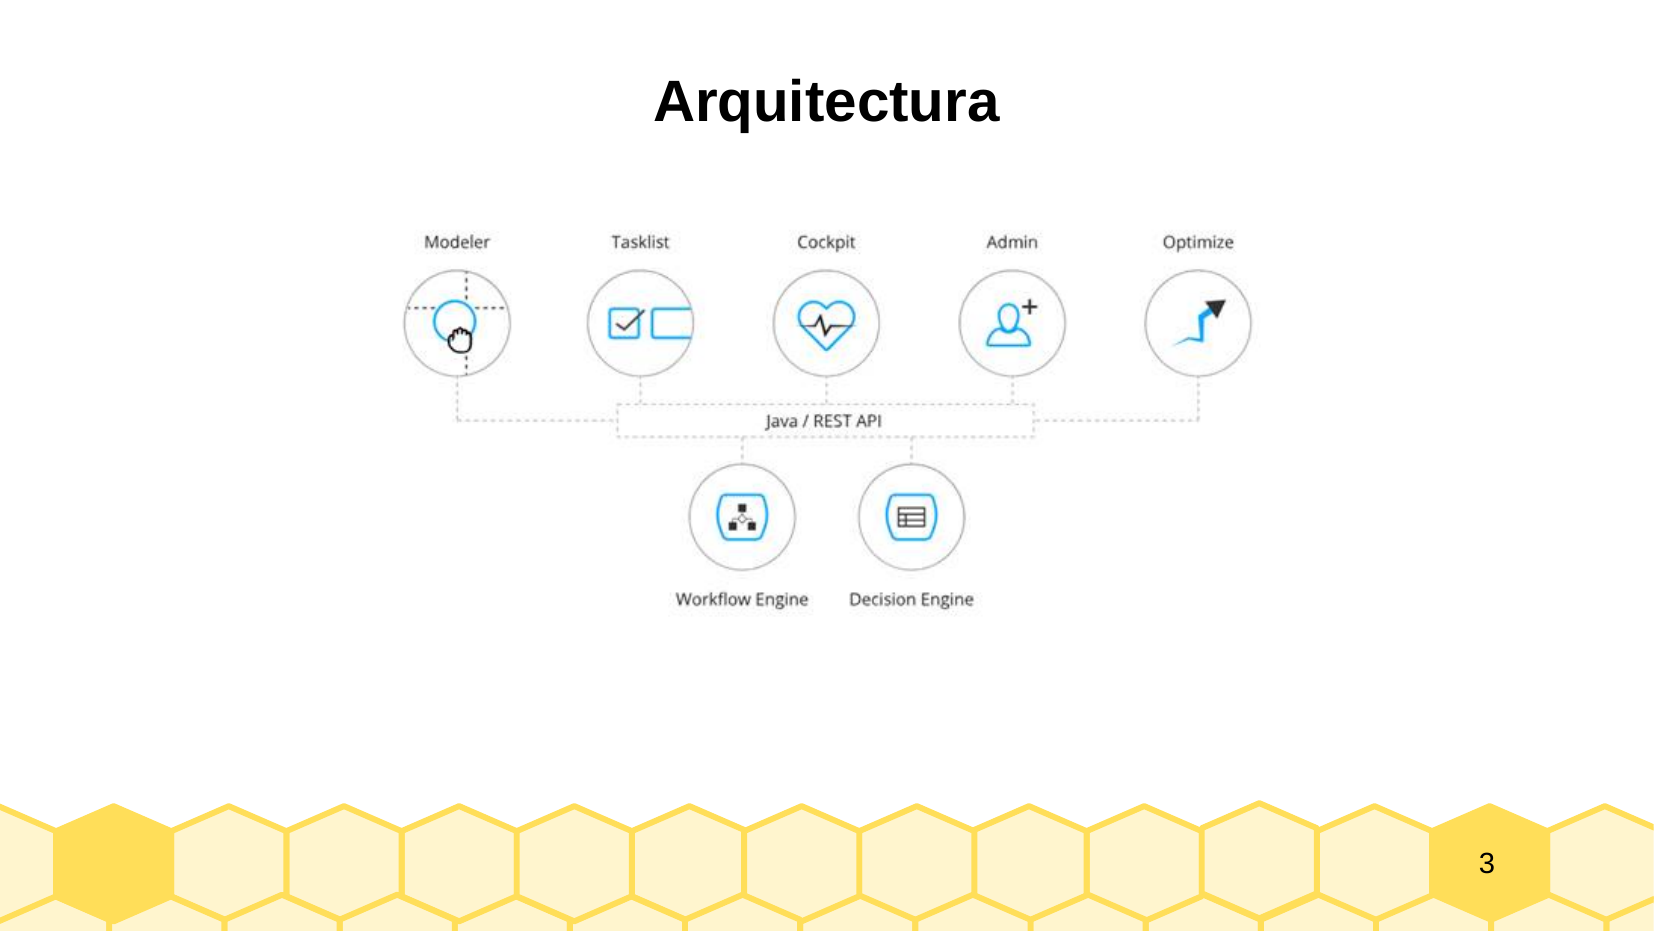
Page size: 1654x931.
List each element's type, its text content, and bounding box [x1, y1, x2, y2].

text_box Arquitectura [620, 61, 1034, 148]
picture [383, 206, 1300, 632]
